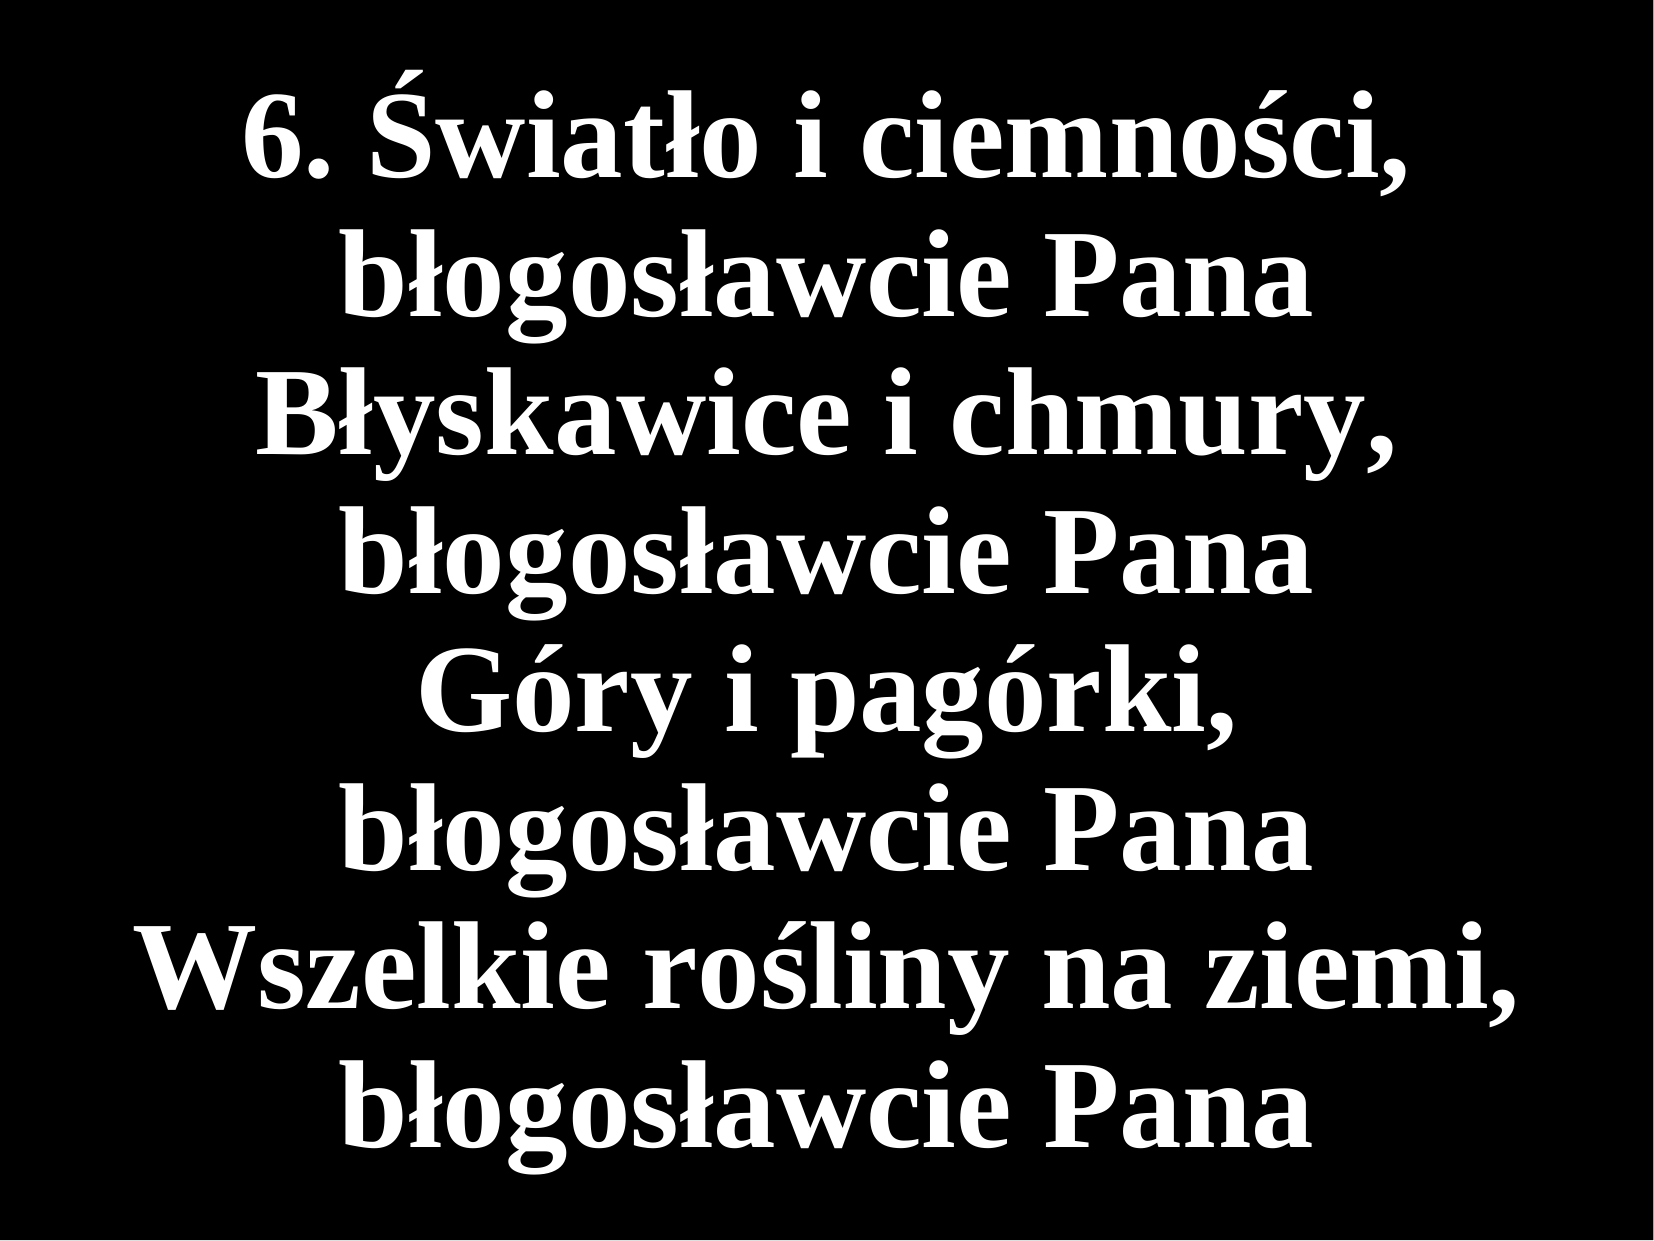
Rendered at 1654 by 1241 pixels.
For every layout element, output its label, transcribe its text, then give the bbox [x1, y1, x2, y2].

title 6. Światło i ciemności, błogosławcie Pana Błyskawice i chmury, błogosławcie Pana Góry i pagórki, błogosławcie Pana Wszelkie rośliny na ziemi, błogosławcie Pana [0, 0, 1654, 1241]
